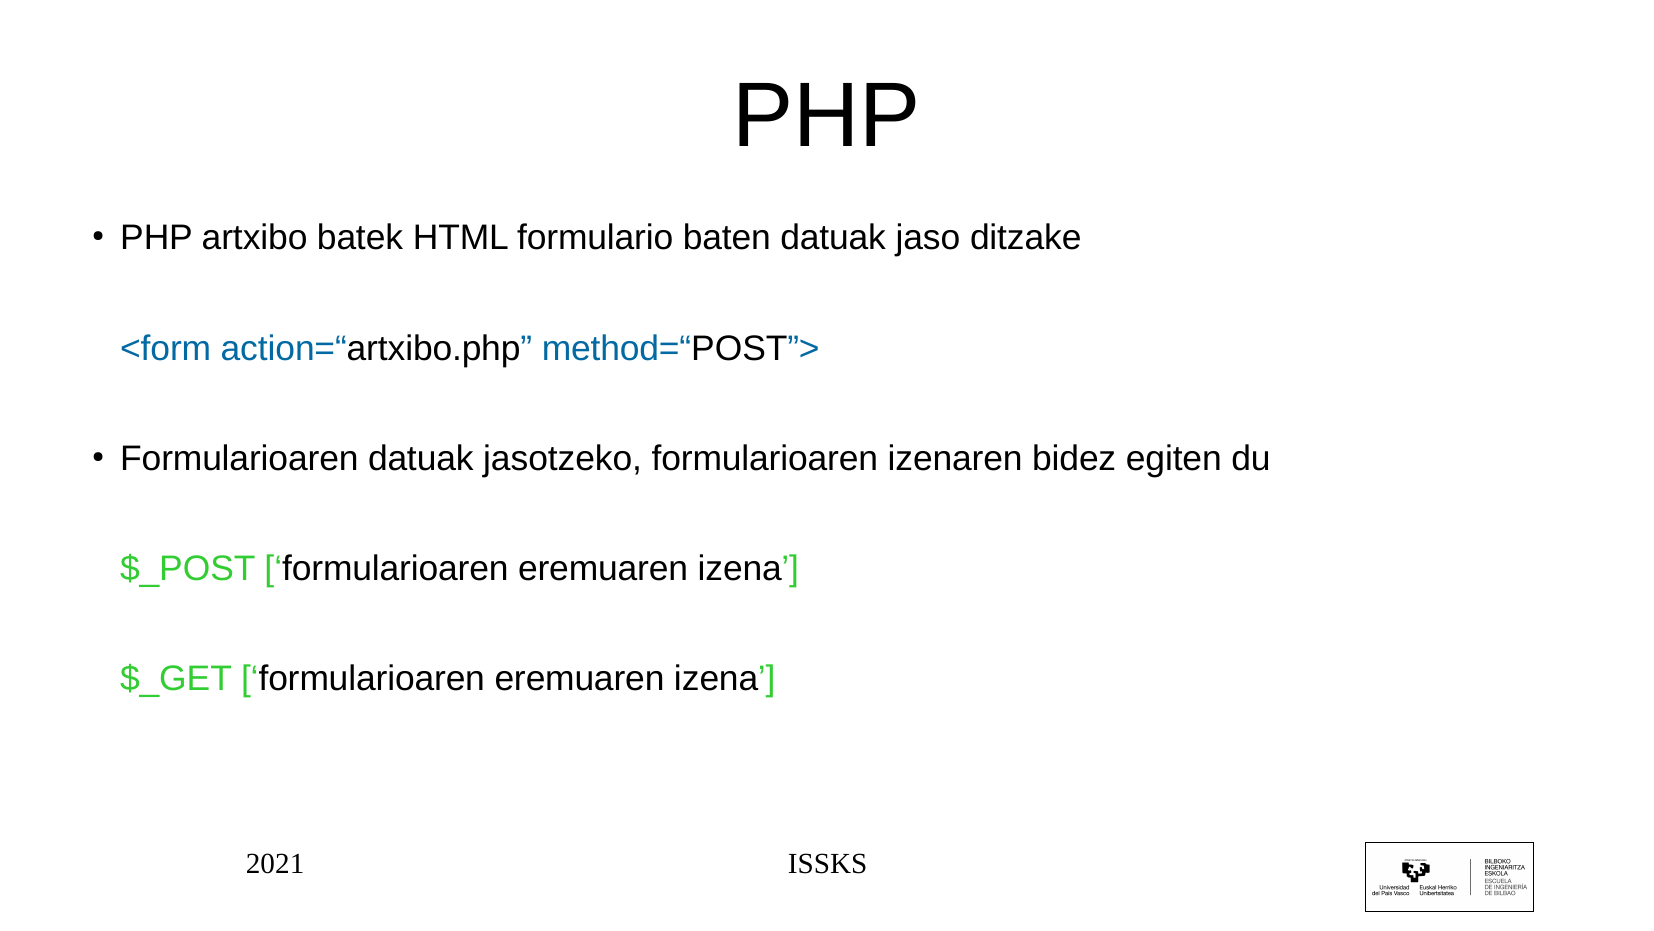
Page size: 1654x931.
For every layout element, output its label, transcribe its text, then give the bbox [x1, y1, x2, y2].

title PHP [82, 37, 1571, 193]
list PHP artxibo batek HTML formulario baten datuak jaso ditzake <form action=“artxibo.php” method=“POST”> Formularioaren datuak jasotzeko, formularioaren izenaren bidez egiten du $_POST [‘formularioaren eremuaren izena’] $_GET [‘formularioaren eremuaren izena’] [82, 217, 1456, 706]
picture [1366, 843, 1533, 911]
